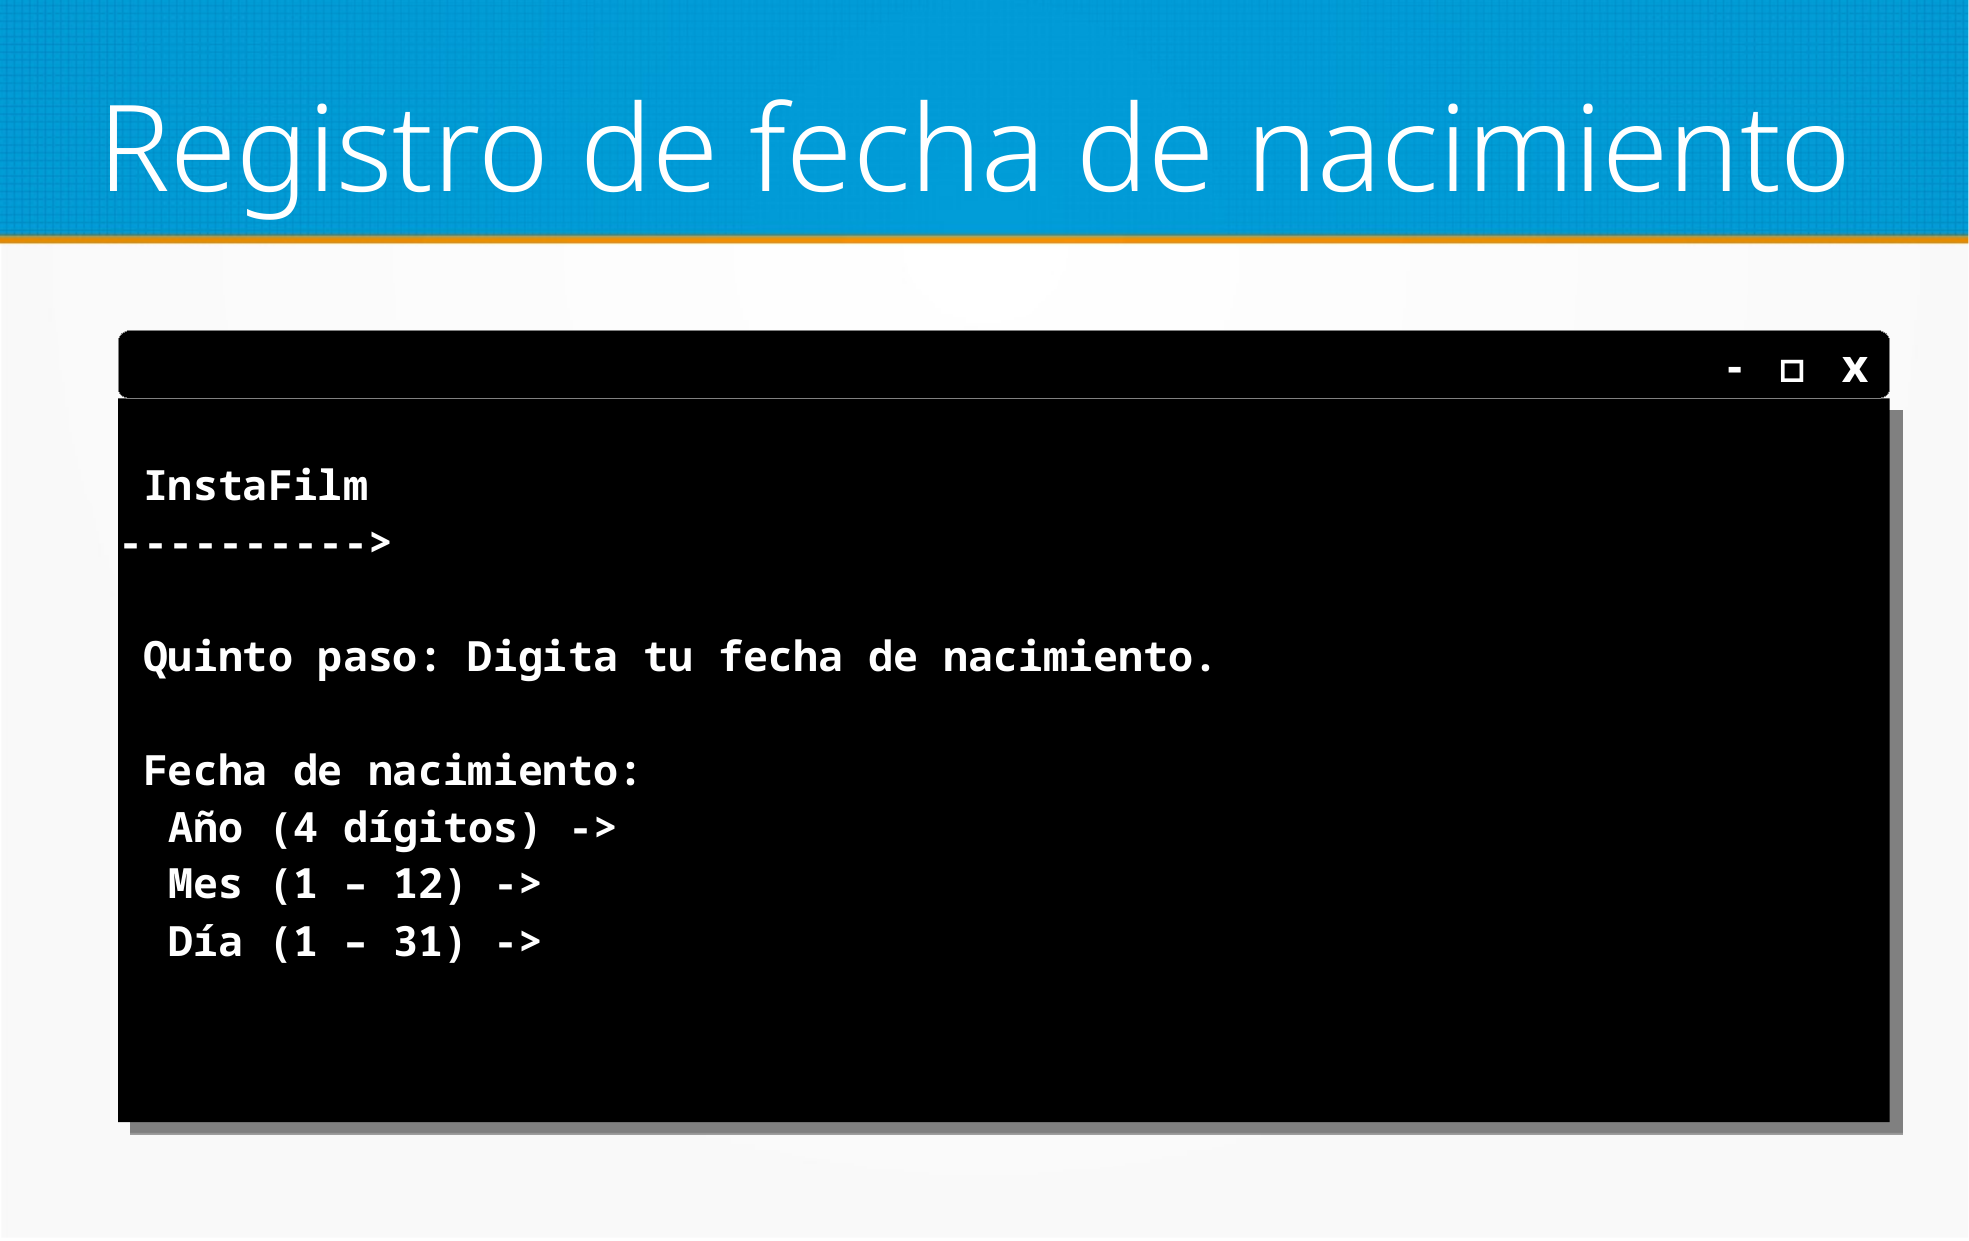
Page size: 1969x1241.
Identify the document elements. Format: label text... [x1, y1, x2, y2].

picture [0, 233, 1969, 1241]
text_box - □ x [118, 330, 1890, 399]
title Registro de fecha de nacimiento [98, 19, 1870, 227]
text_box InstaFilm ----------> Quinto paso: Digita tu fecha de nacimiento. Fecha de nacimiento: Año (4 dígitos) -> Mes (1 – 12) -> Día (1 – 31) -> [118, 398, 1890, 1123]
